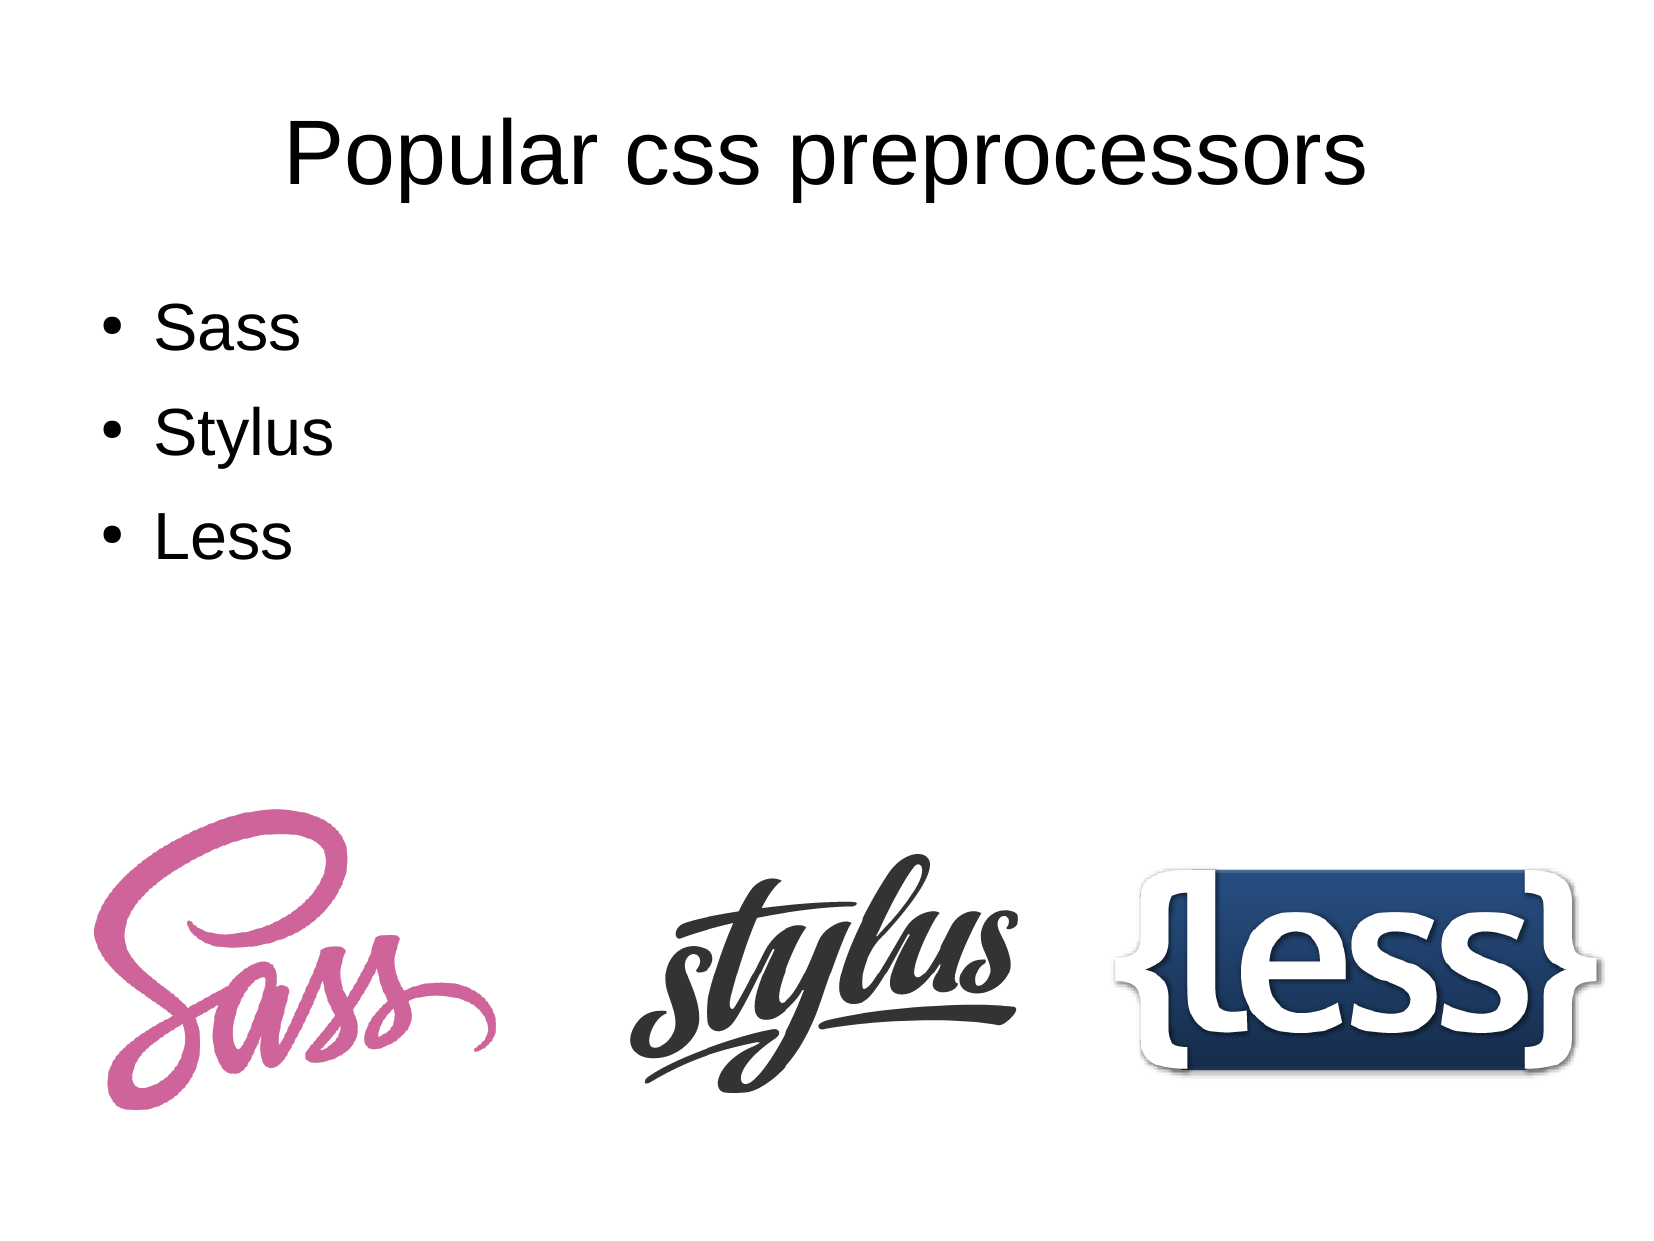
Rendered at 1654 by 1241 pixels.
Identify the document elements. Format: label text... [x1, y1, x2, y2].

picture [1110, 862, 1606, 1083]
title Popular css preprocessors [82, 49, 1571, 257]
picture [94, 809, 496, 1111]
picture [630, 854, 1018, 1093]
list Sass Stylus Less [82, 290, 1571, 1010]
